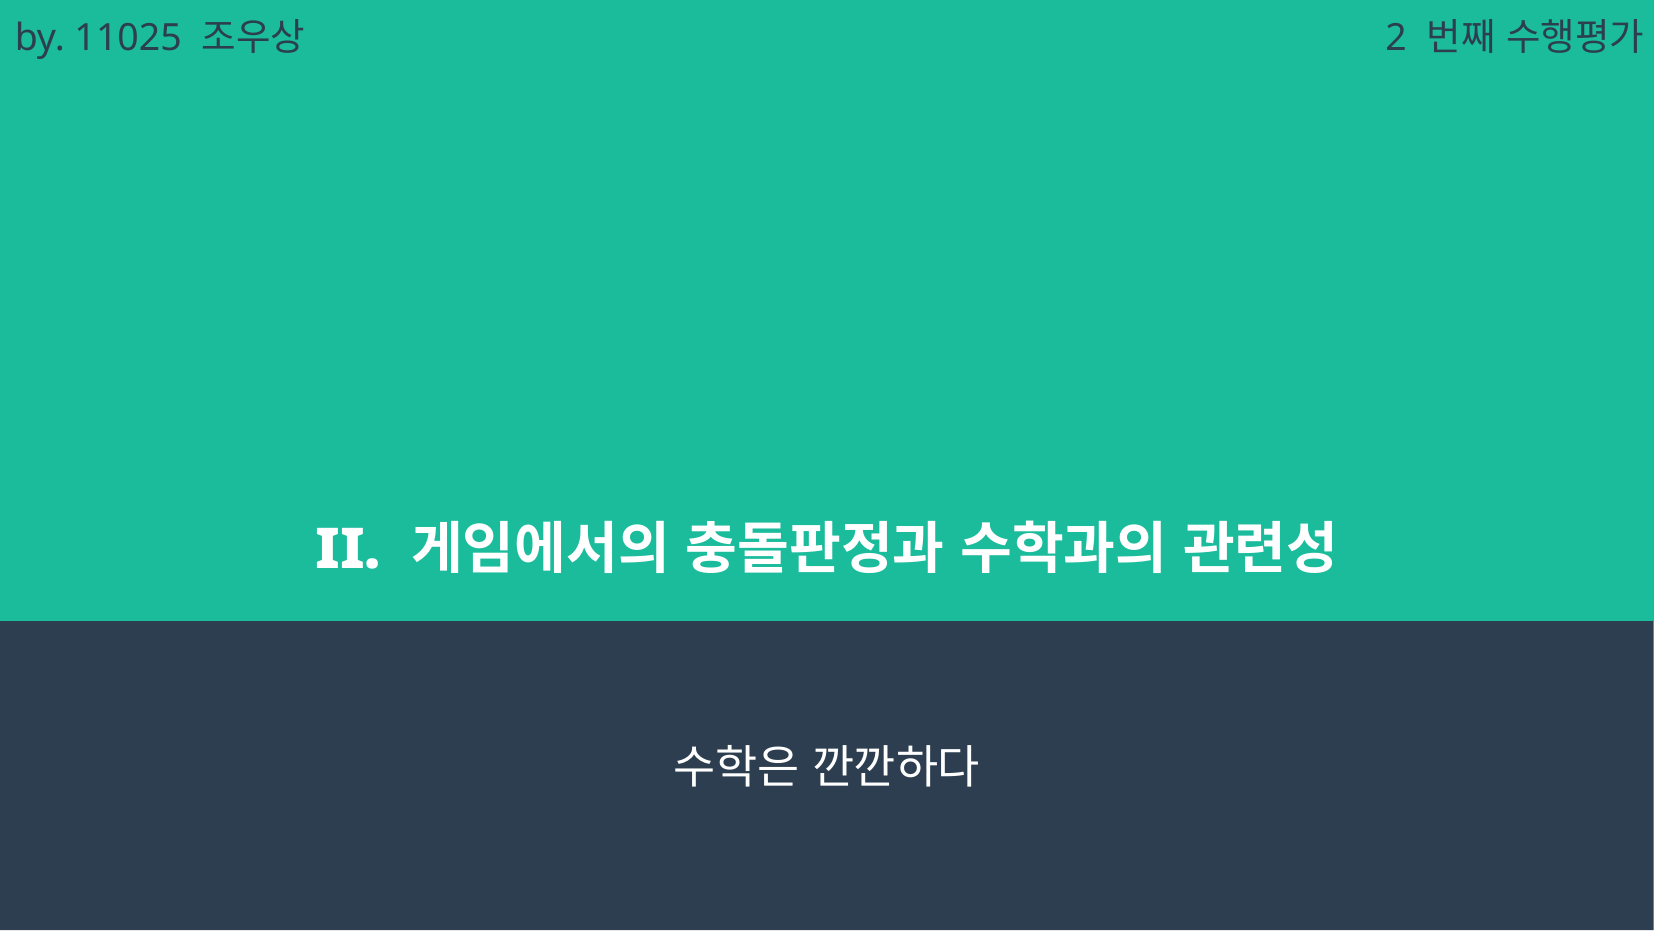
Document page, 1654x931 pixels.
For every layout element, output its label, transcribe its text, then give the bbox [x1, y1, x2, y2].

subtitle 수학은 깐깐하다 [59, 642, 1595, 886]
title II. 게임에서의 충돌판정과 수학과의 관련성 [59, 462, 1595, 586]
text_box by. 11025 조우상 [0, 0, 298, 70]
text_box 2 번째 수행평가 [1370, 0, 1654, 70]
